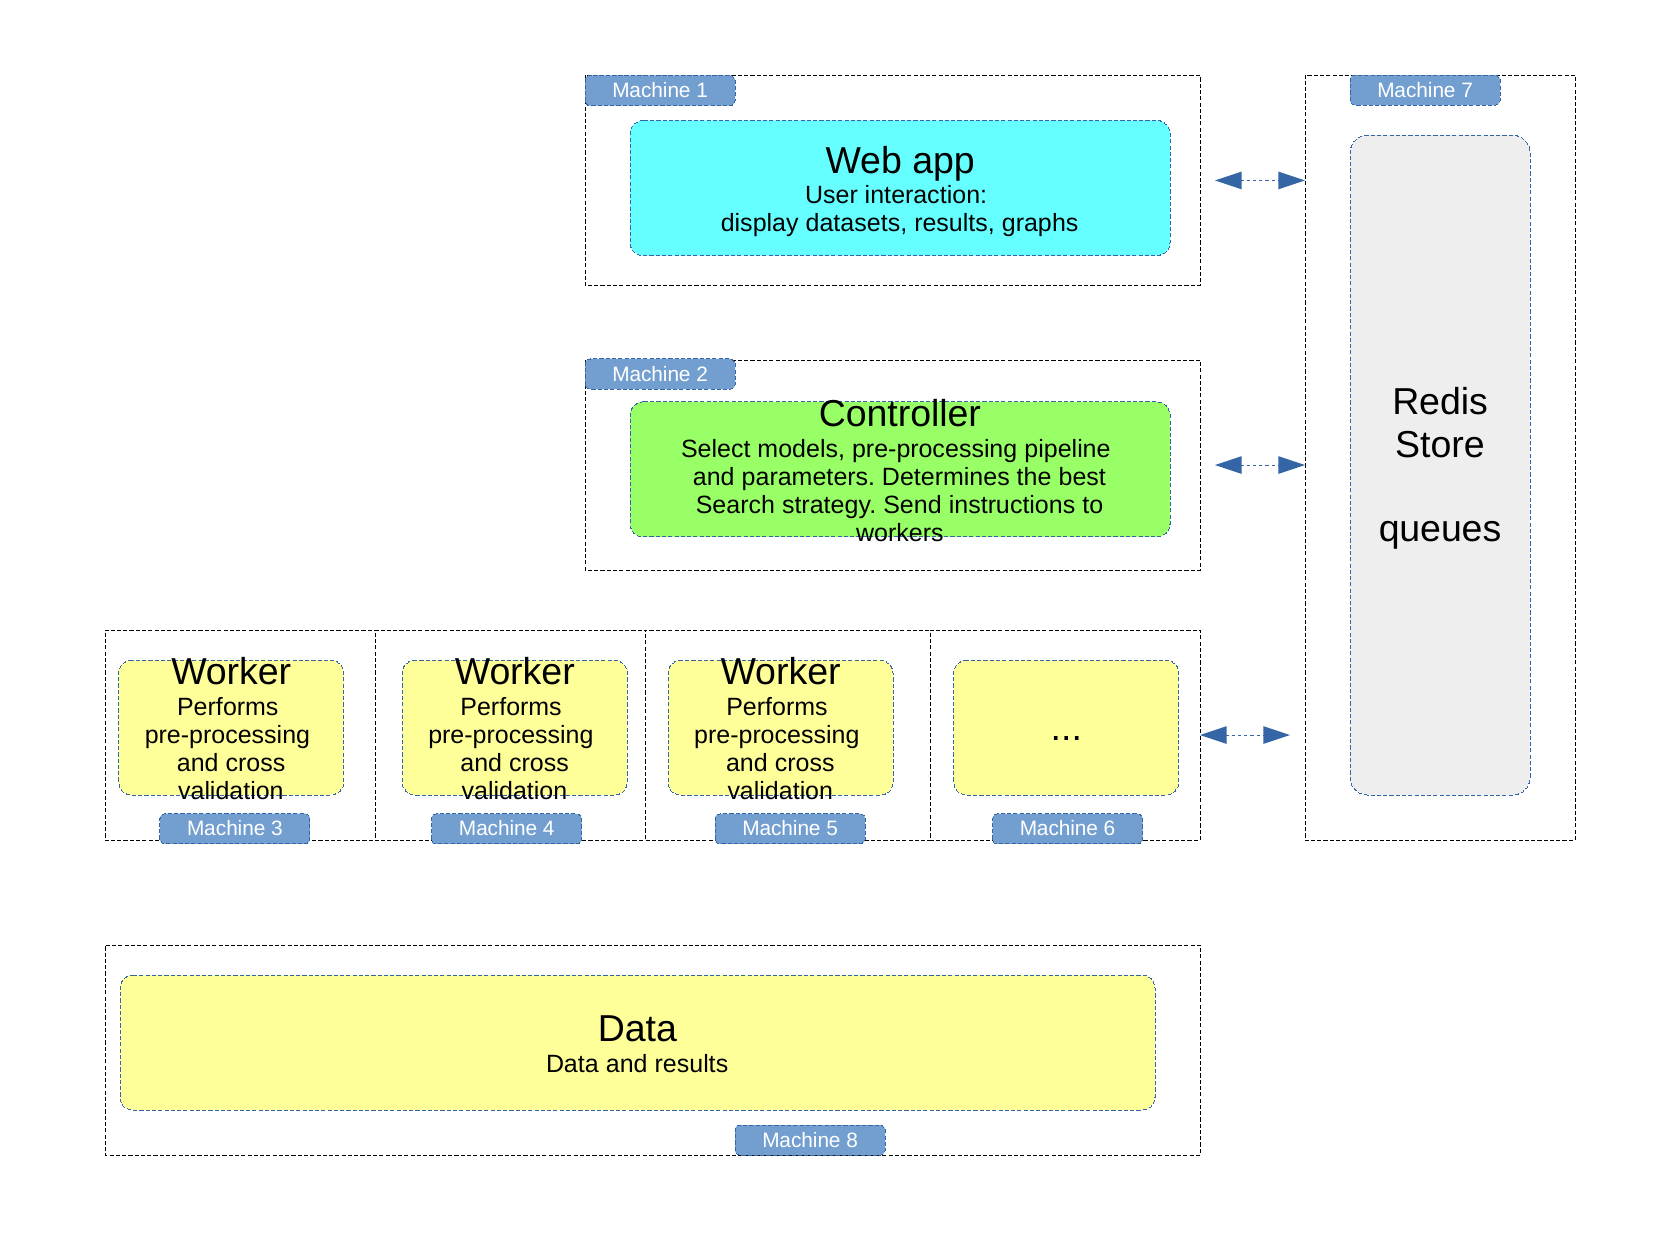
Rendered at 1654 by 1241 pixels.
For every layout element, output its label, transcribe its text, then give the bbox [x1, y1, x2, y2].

text_box ... [953, 660, 1179, 796]
text_box Machine 5 [715, 813, 866, 844]
text_box Machine 6 [992, 813, 1143, 844]
text_box Machine 1 [585, 75, 1201, 286]
text_box Machine 7 [1350, 75, 1501, 106]
text_box Web app User interaction: display datasets, results, graphs [630, 120, 1171, 256]
text_box Controller Select models, pre-processing pipeline and parameters. Determines the best Search strategy. Send instructions to workers [630, 401, 1171, 537]
text_box Worker Performs pre-processing and cross validation [402, 660, 628, 796]
text_box Machine 3 [159, 813, 310, 844]
text_box Worker Performs pre-processing and cross validation [118, 660, 344, 796]
text_box Machine 4 [431, 813, 582, 844]
text_box Machine 8 [735, 1125, 886, 1156]
text_box Redis Store queues [1350, 135, 1531, 796]
text_box Machine 1 [585, 75, 736, 106]
text_box Machine 2 [585, 358, 736, 390]
text_box [105, 945, 1201, 1156]
text_box Data Data and results [120, 975, 1156, 1111]
text_box [1305, 75, 1576, 841]
text_box [105, 630, 1201, 841]
text_box Worker Performs pre-processing and cross validation [668, 660, 894, 796]
text_box [585, 360, 1201, 571]
